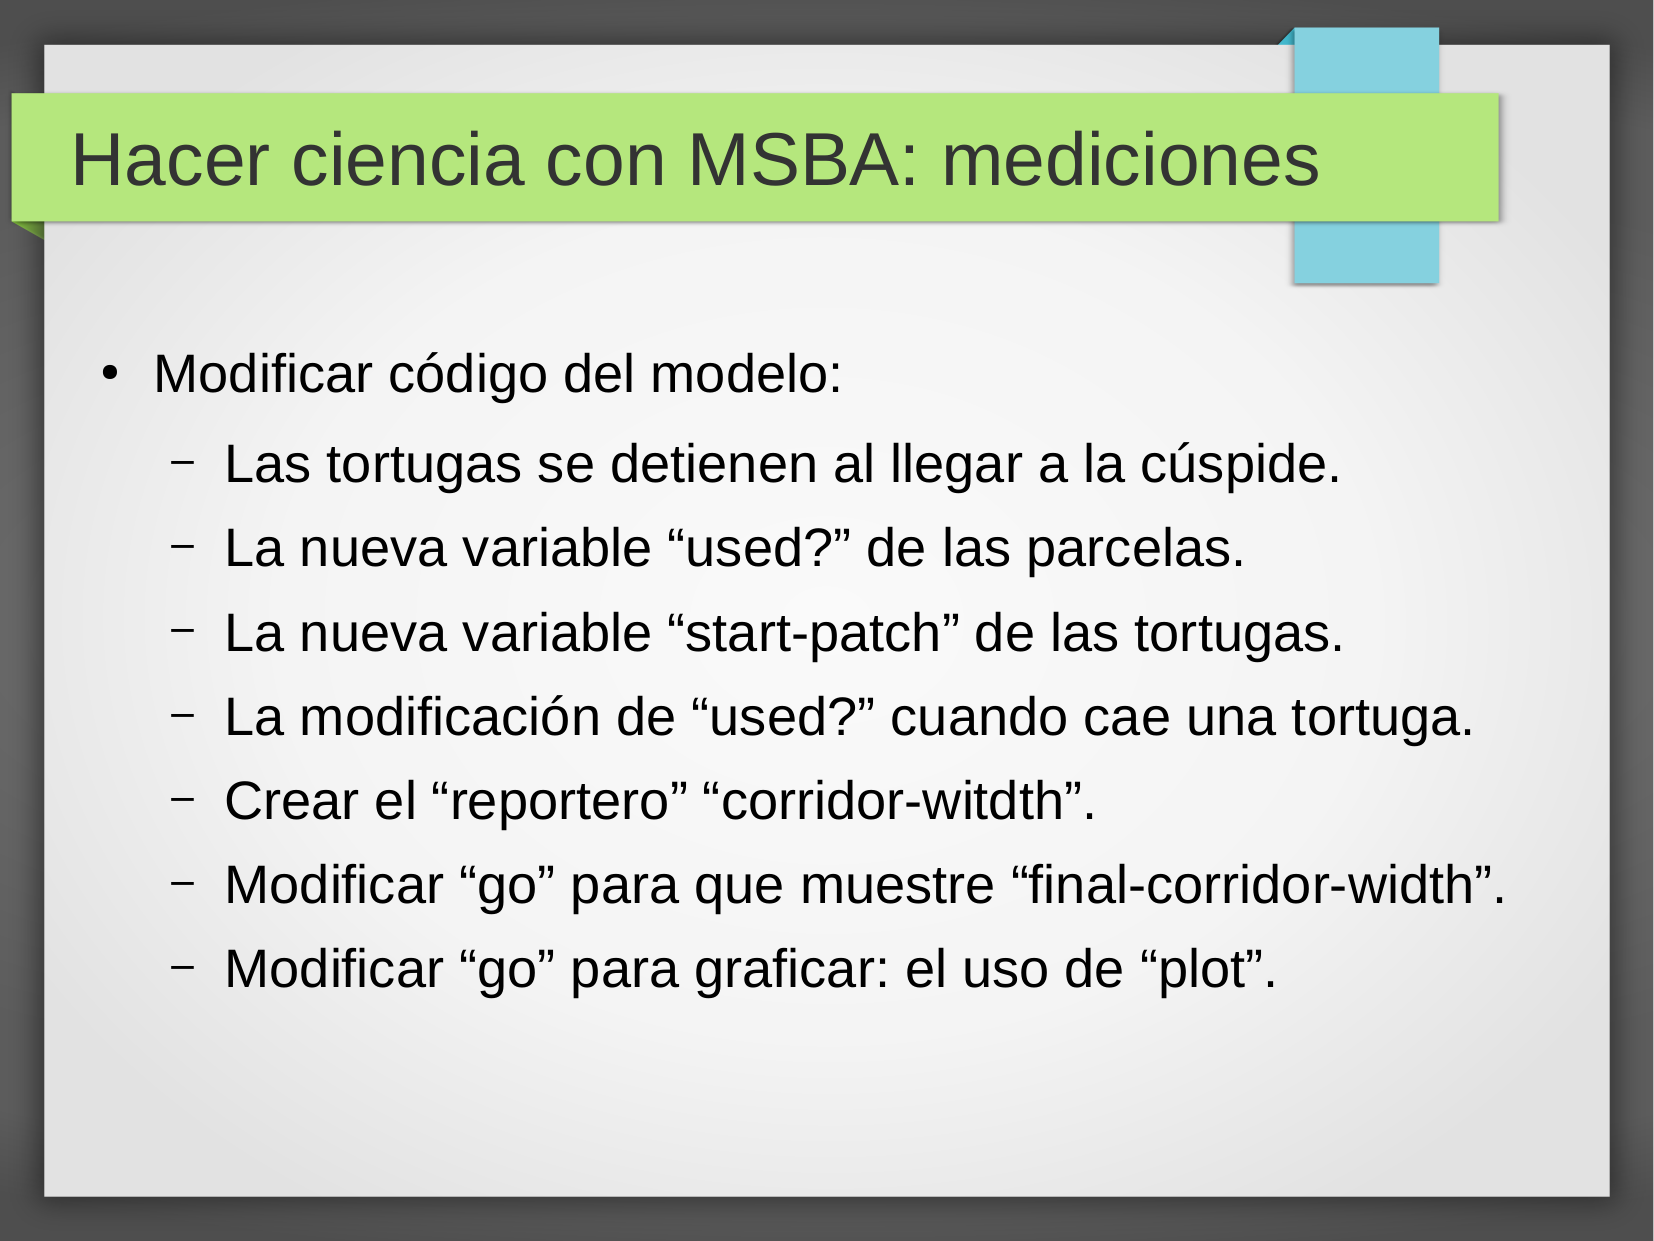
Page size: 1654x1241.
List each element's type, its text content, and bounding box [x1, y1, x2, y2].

picture [0, 0, 1654, 1241]
title Hacer ciencia con MSBA: mediciones [70, 106, 1382, 213]
list Modificar código del modelo: Las tortugas se detienen al llegar a la cúspide. La nueva variable “used?” de las parcelas. La nueva variable “start-patch” de las tortugas. La modificación de “used?” cuando cae una tortuga. Crear el “reportero” “corridor-witdth”. Modificar “go” para que muestre “final-corridor-width”. Modificar “go” para graficar: el uso de “plot”. [82, 343, 1538, 1063]
